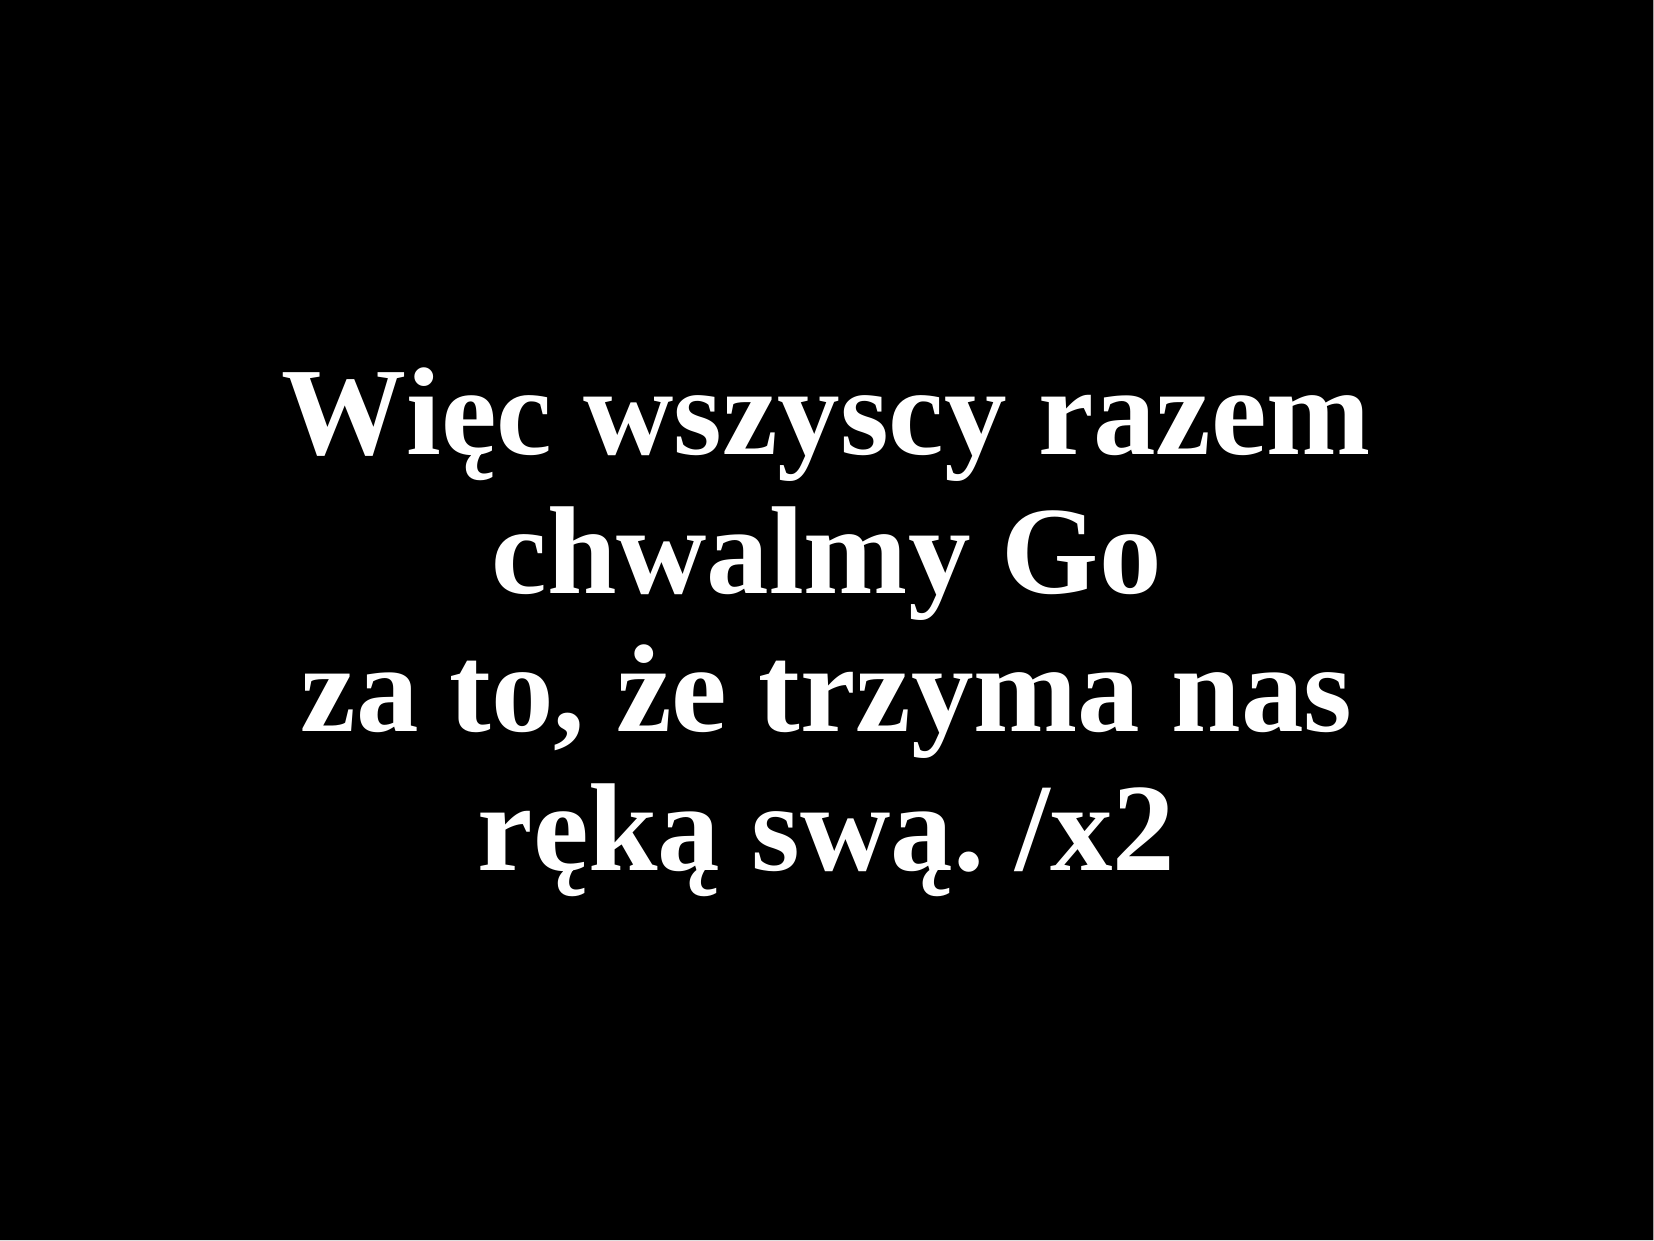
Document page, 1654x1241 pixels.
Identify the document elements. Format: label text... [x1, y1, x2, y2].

title Więc wszyscy razem chwalmy Go za to, że trzyma nas ręką swą. /x2 [0, 0, 1654, 1241]
